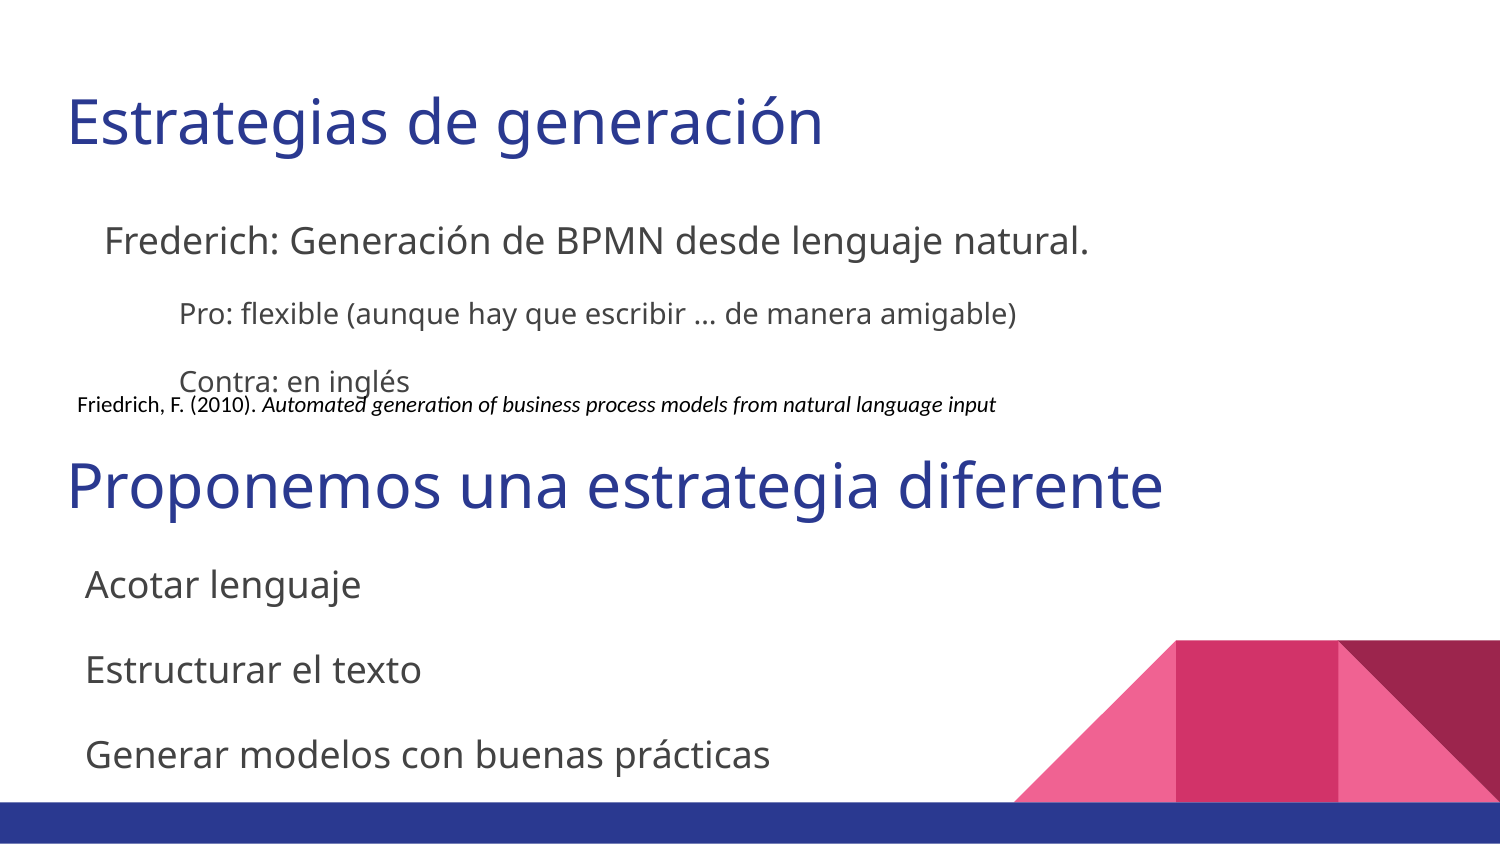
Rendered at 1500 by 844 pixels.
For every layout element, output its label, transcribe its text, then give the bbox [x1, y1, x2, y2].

text_box Proponemos una estrategia diferente Acotar lenguaje Estructurar el texto Generar modelos con buenas prácticas [51, 420, 1210, 734]
text_box Friedrich, F. (2010). Automated generation of business process models from natural language input [62, 335, 1500, 467]
title Estrategias de generación [51, 67, 1449, 167]
list Frederich: Generación de BPMN desde lenguaje natural. Pro: flexible (aunque hay que escribir … de manera amigable) Contra: en inglés [51, 201, 1449, 366]
